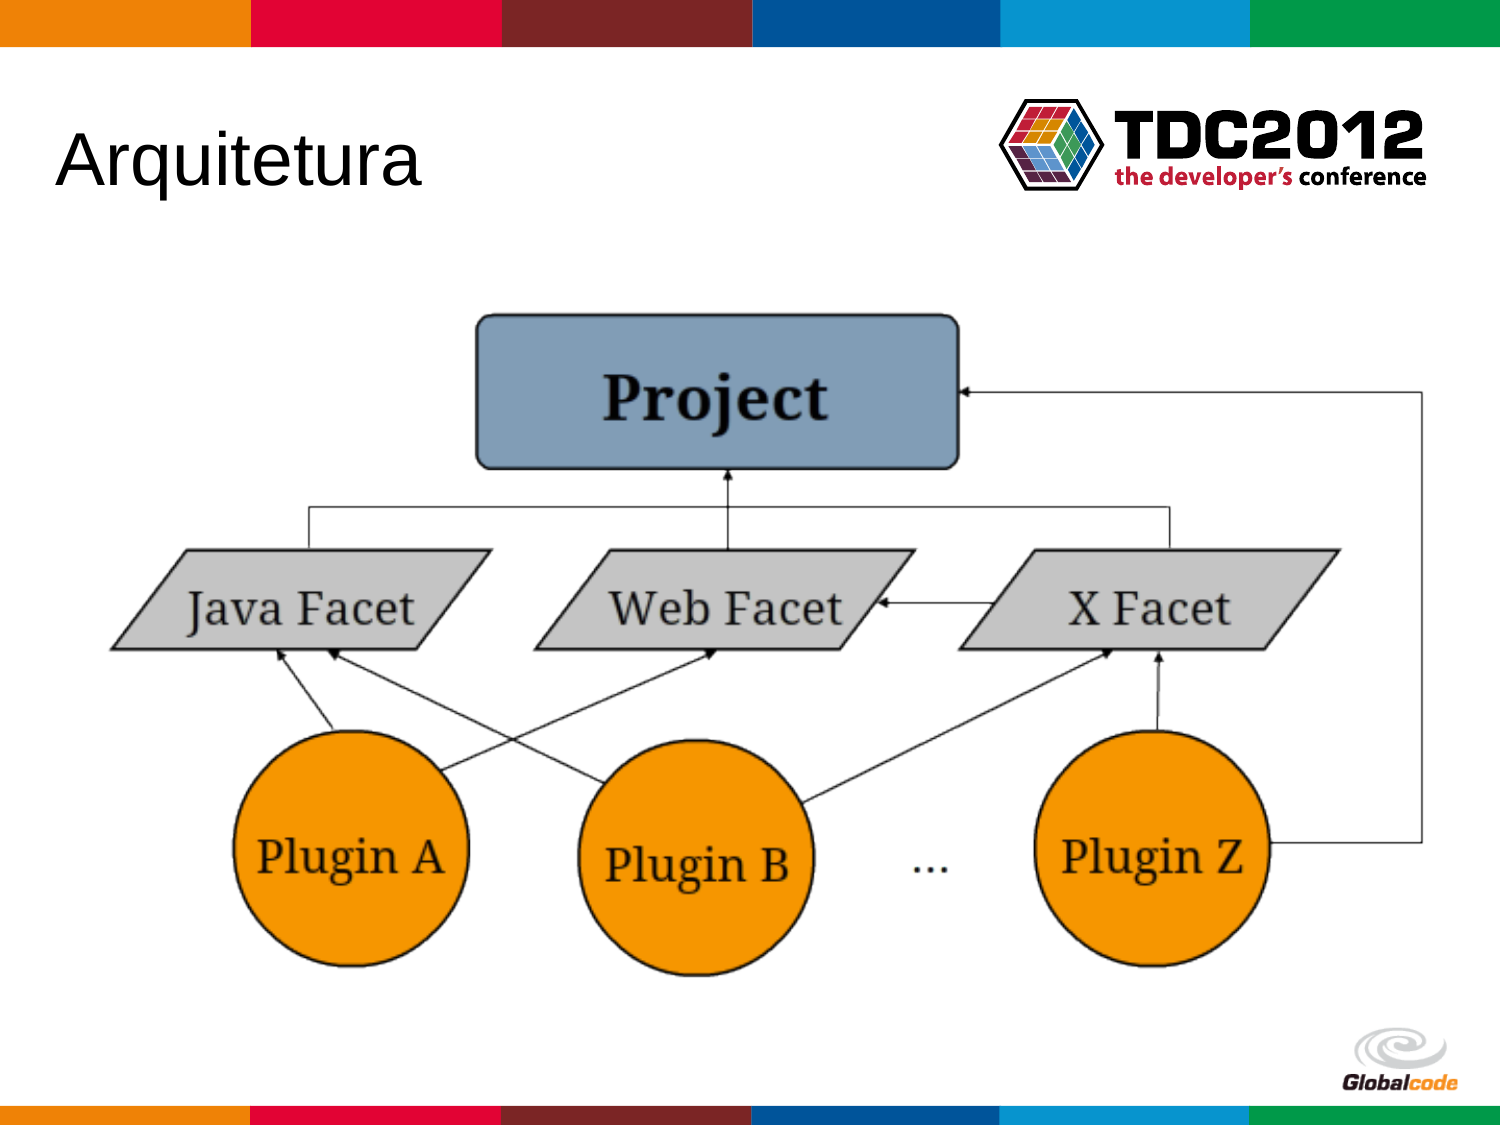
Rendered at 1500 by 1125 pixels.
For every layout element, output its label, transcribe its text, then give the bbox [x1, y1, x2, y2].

picture [75, 254, 1500, 1105]
title Arquitetura [41, 57, 975, 254]
